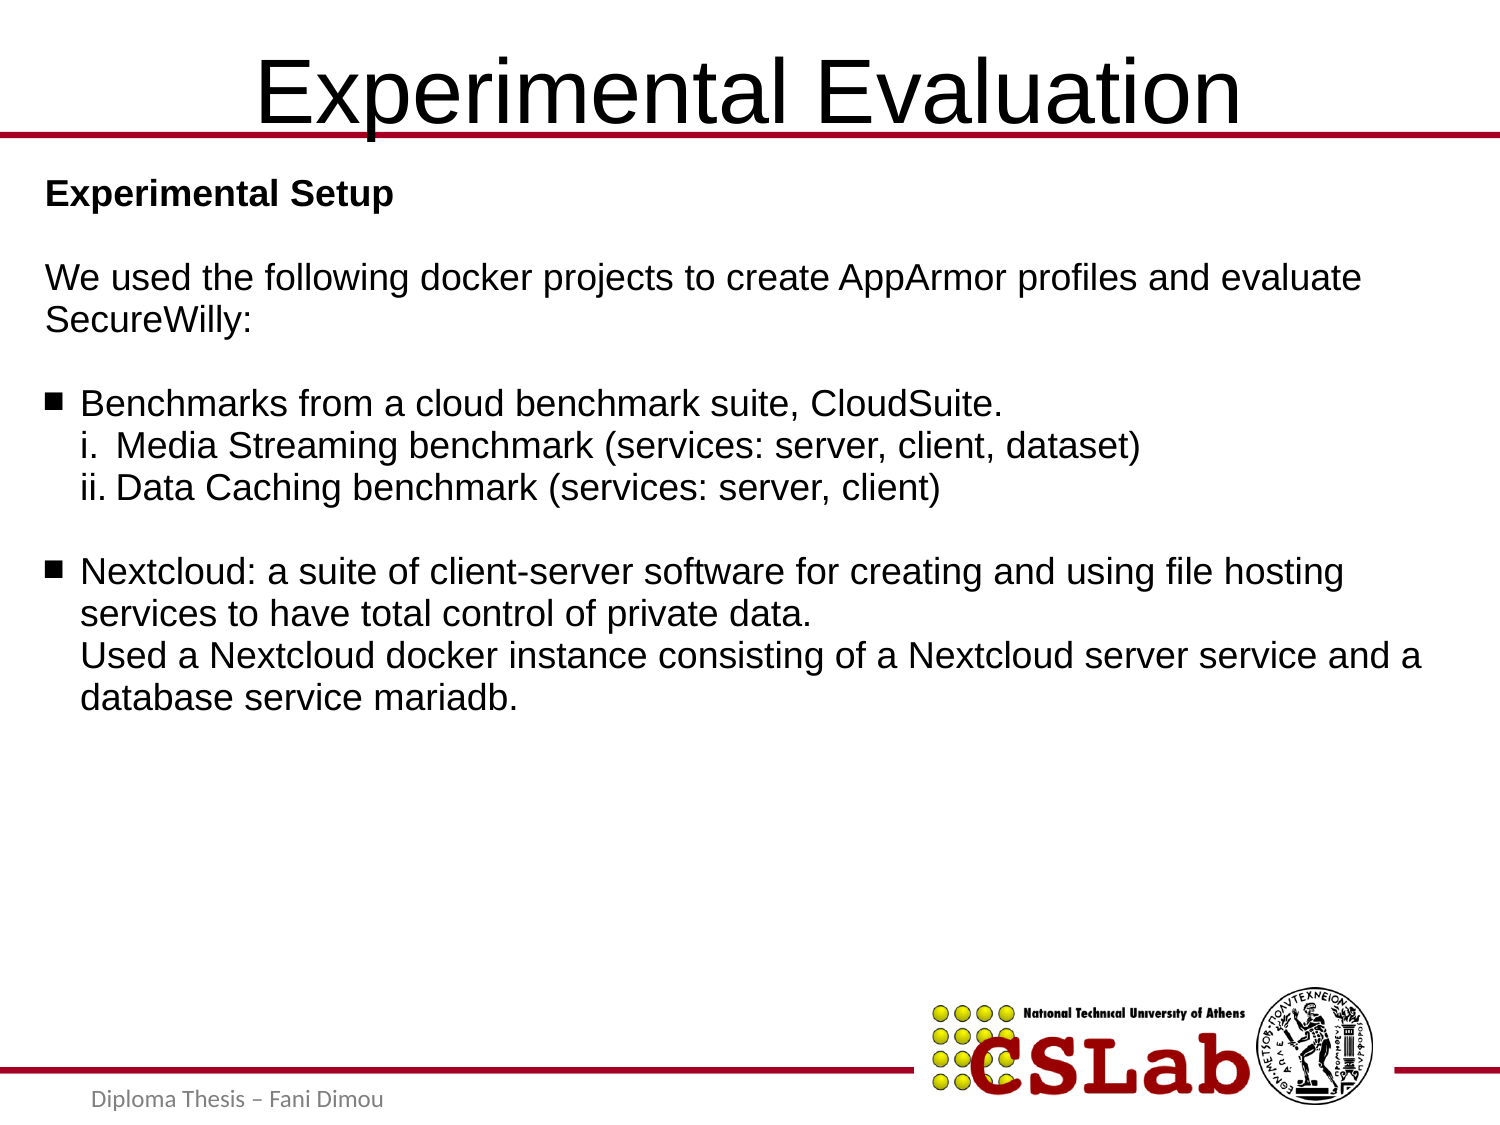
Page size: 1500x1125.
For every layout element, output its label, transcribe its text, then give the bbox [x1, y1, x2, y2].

picture [925, 987, 1373, 1105]
text_box Experimental Setup We used the following docker projects to create AppArmor profiles and evaluate SecureWilly: Benchmarks from a cloud benchmark suite, CloudSuite. Media Streaming benchmark (services: server, client, dataset) Data Caching benchmark (services: server, client) Nextcloud: a suite of client-server software for creating and using file hosting services to have total control of private data. Used a Nextcloud docker instance consisting of a Nextcloud server service and a database service mariadb. [30, 164, 1471, 668]
text_box Experimental Evaluation [74, 0, 1425, 164]
